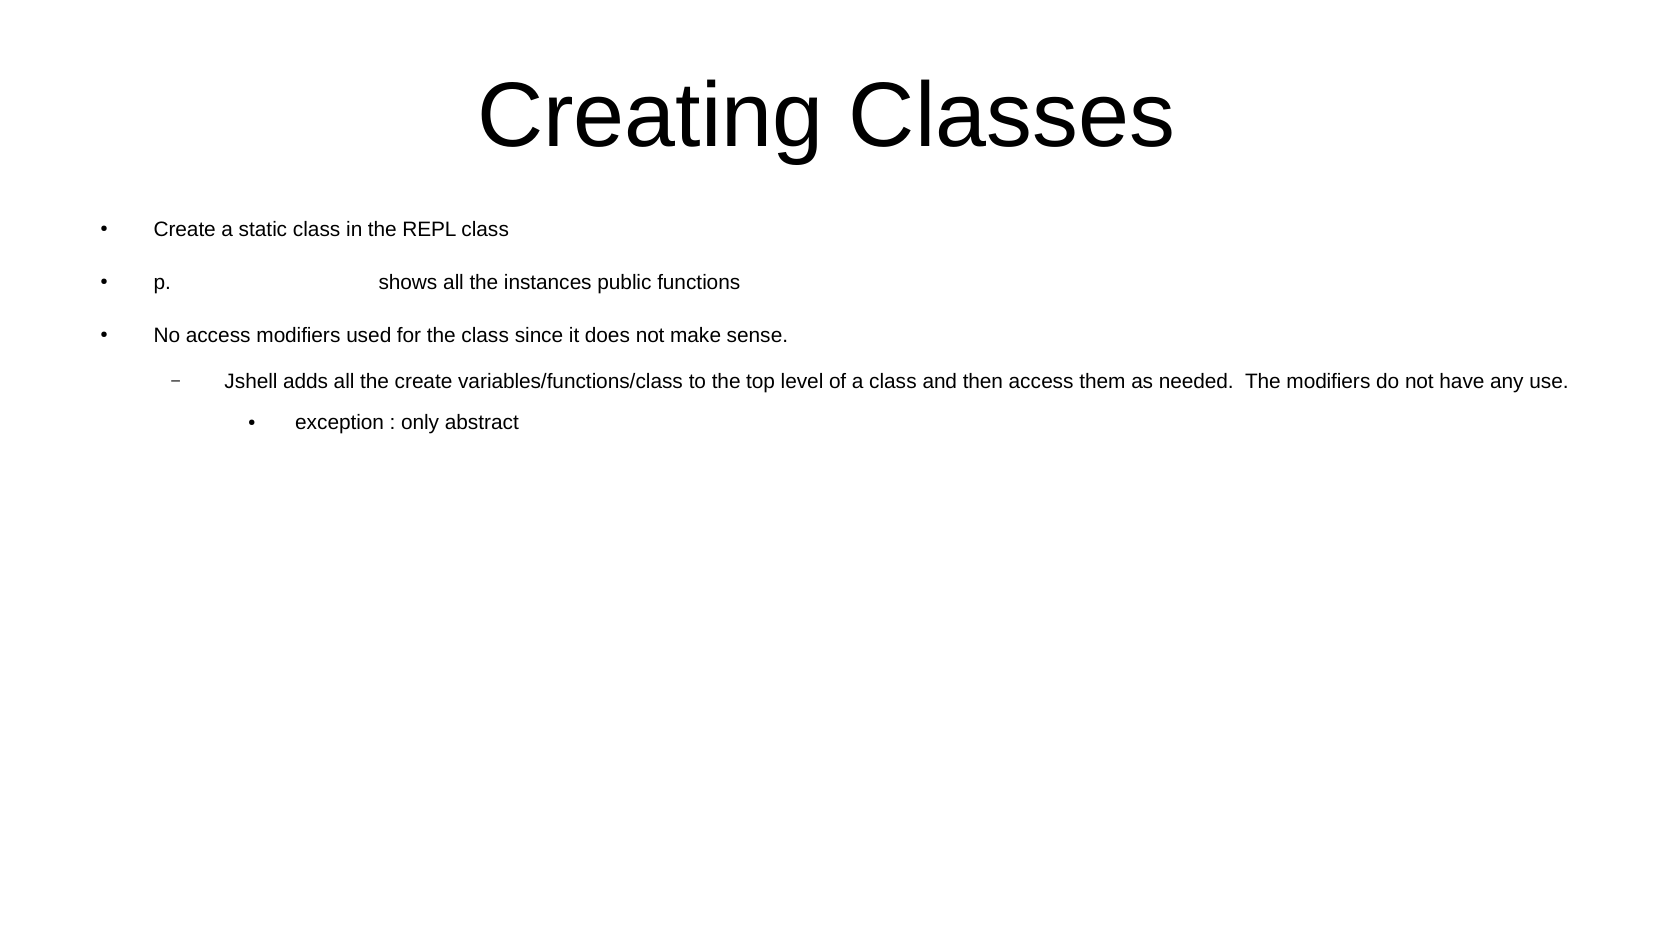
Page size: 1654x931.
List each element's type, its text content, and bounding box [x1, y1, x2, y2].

list Create a static class in the REPL class p. shows all the instances public functions No access modifiers used for the class since it does not make sense. Jshell adds all the create variables/functions/class to the top level of a class and then access them as needed. The modifiers do not have any use. exception : only abstract [82, 217, 1571, 916]
title Creating Classes [82, 37, 1571, 193]
